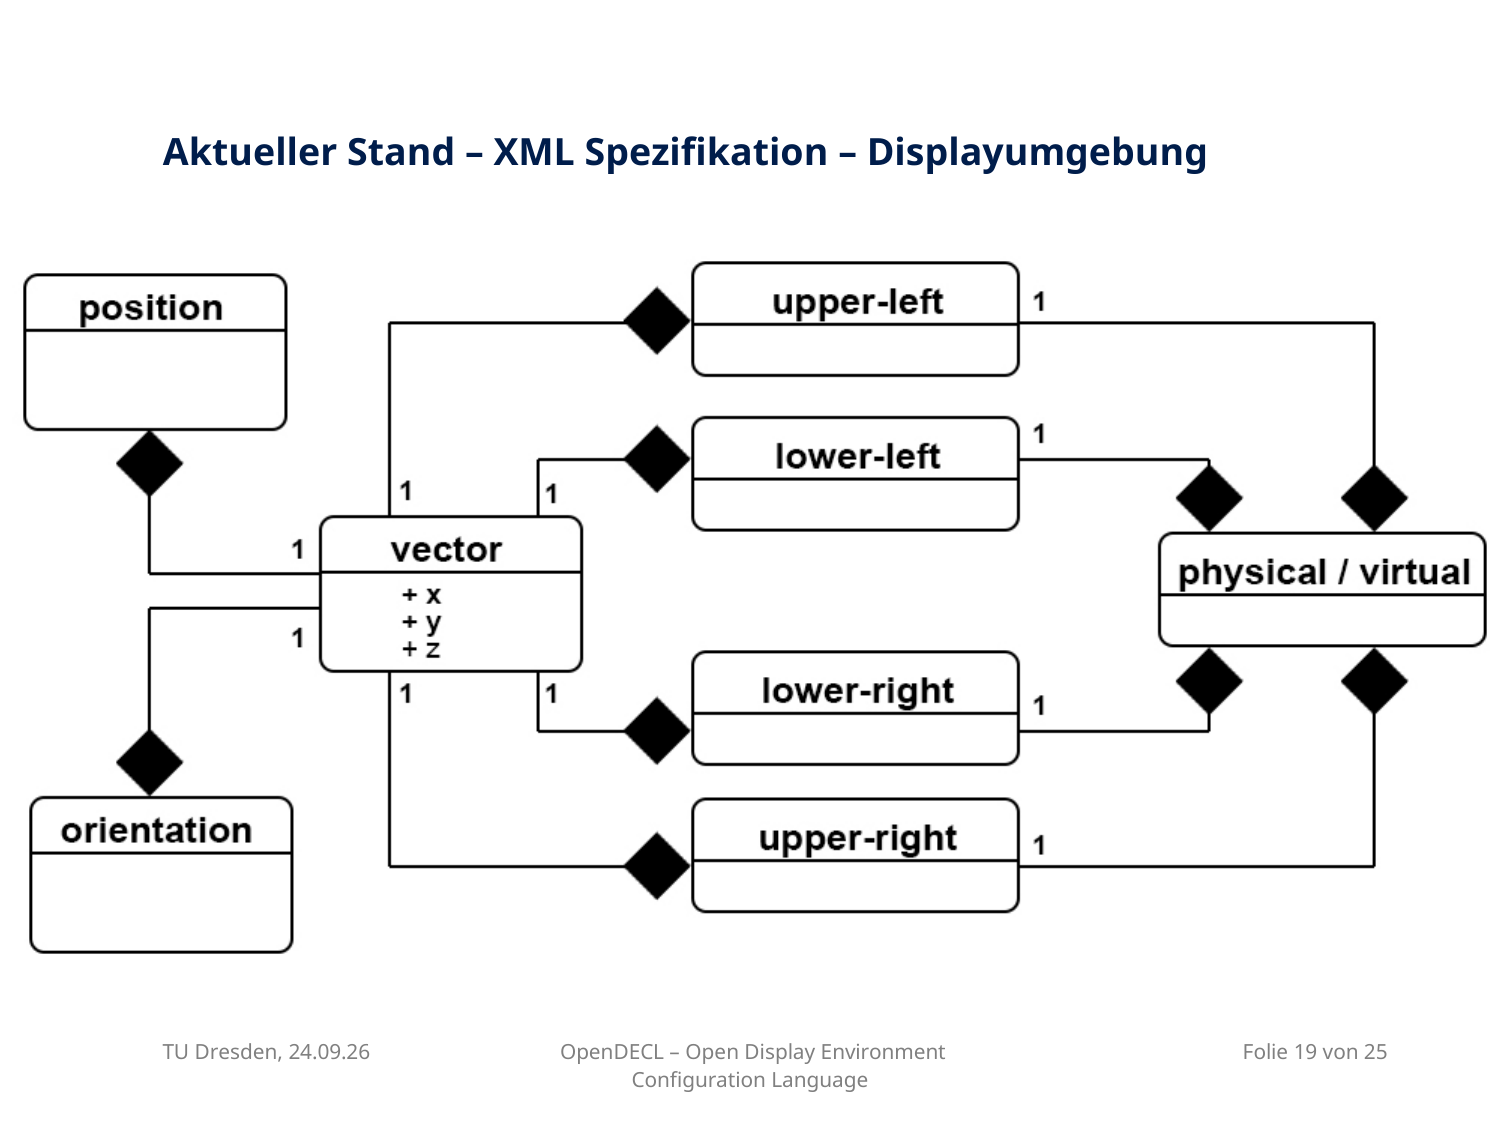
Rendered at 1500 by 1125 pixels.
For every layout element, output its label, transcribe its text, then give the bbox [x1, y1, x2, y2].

list Aktueller Stand – XML Spezifikation – Displayumgebung [162, 118, 1418, 233]
picture [1, 233, 1500, 984]
